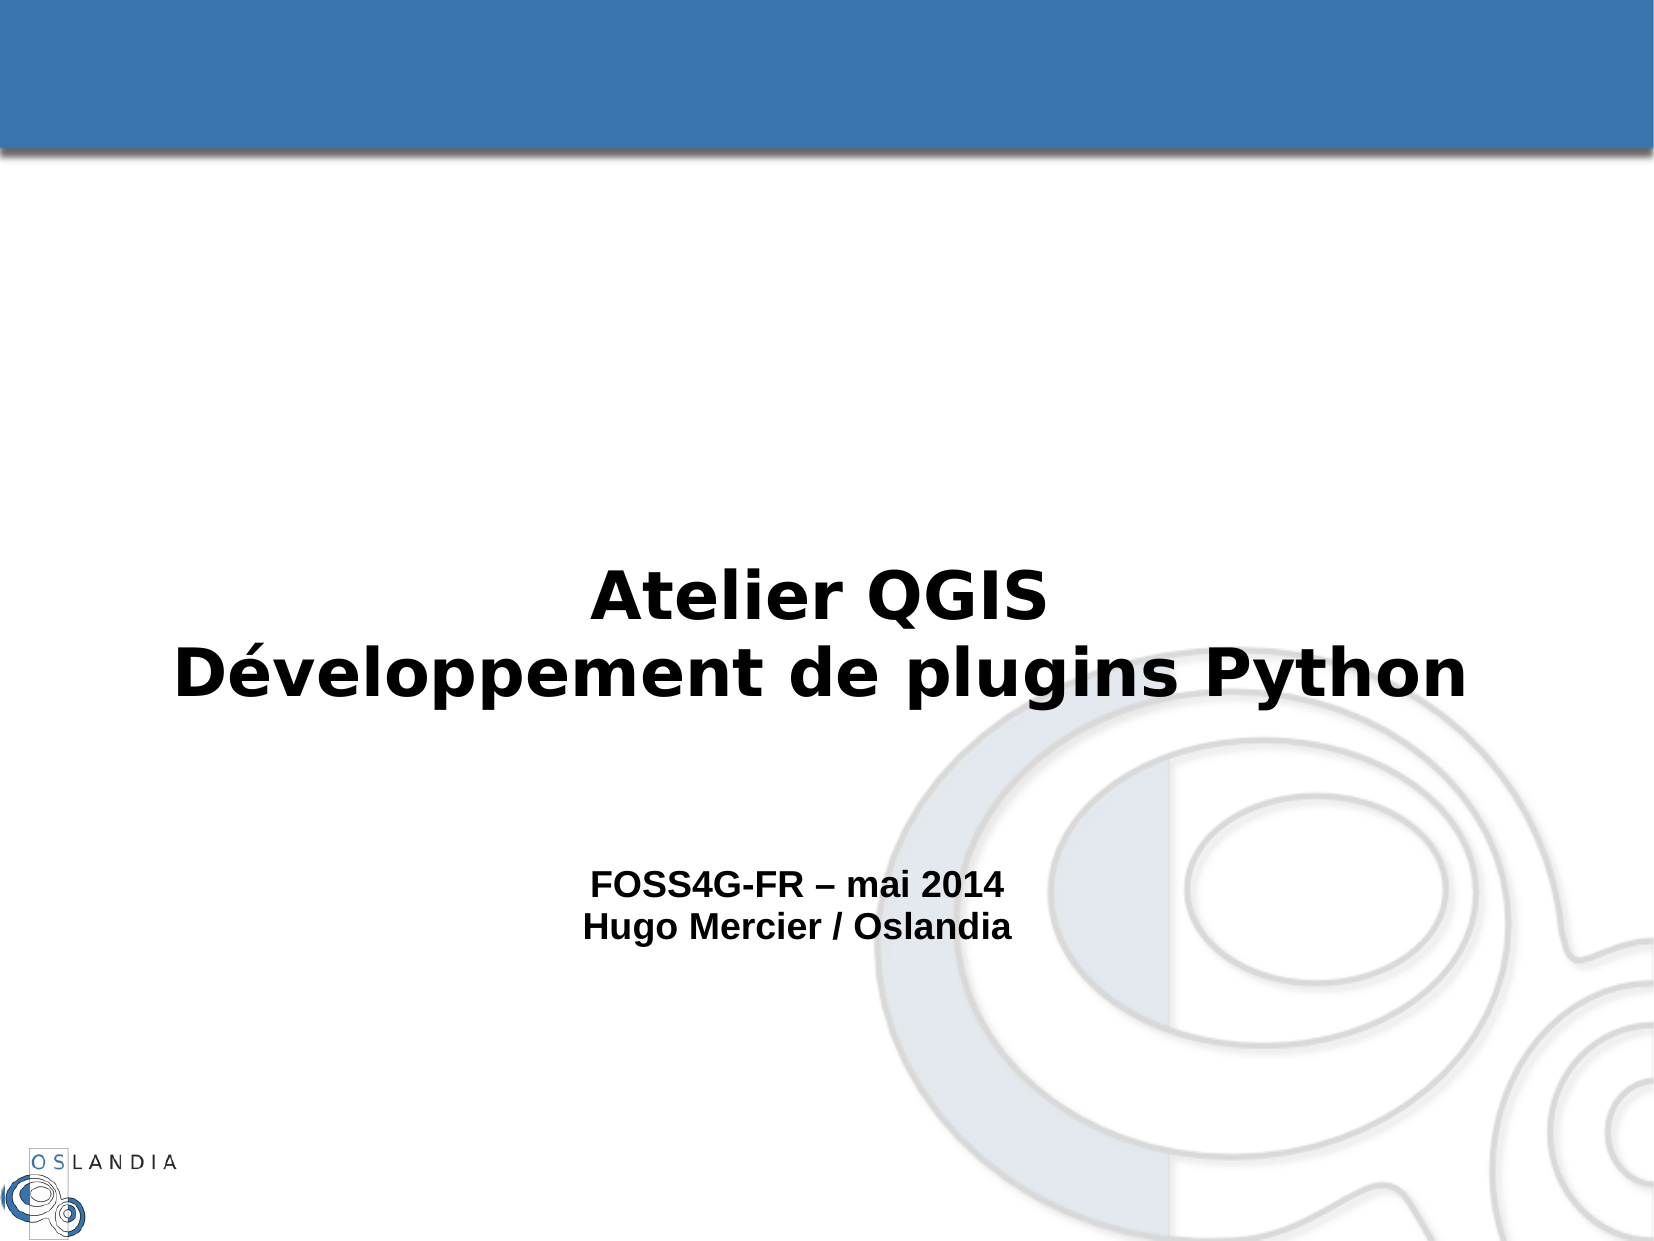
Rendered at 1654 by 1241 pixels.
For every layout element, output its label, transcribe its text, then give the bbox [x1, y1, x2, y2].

picture [0, 0, 1654, 1241]
text_box FOSS4G-FR – mai 2014 Hugo Mercier / Oslandia [413, 856, 1182, 956]
subtitle Atelier QGIS Développement de plugins Python [76, 177, 1565, 1093]
